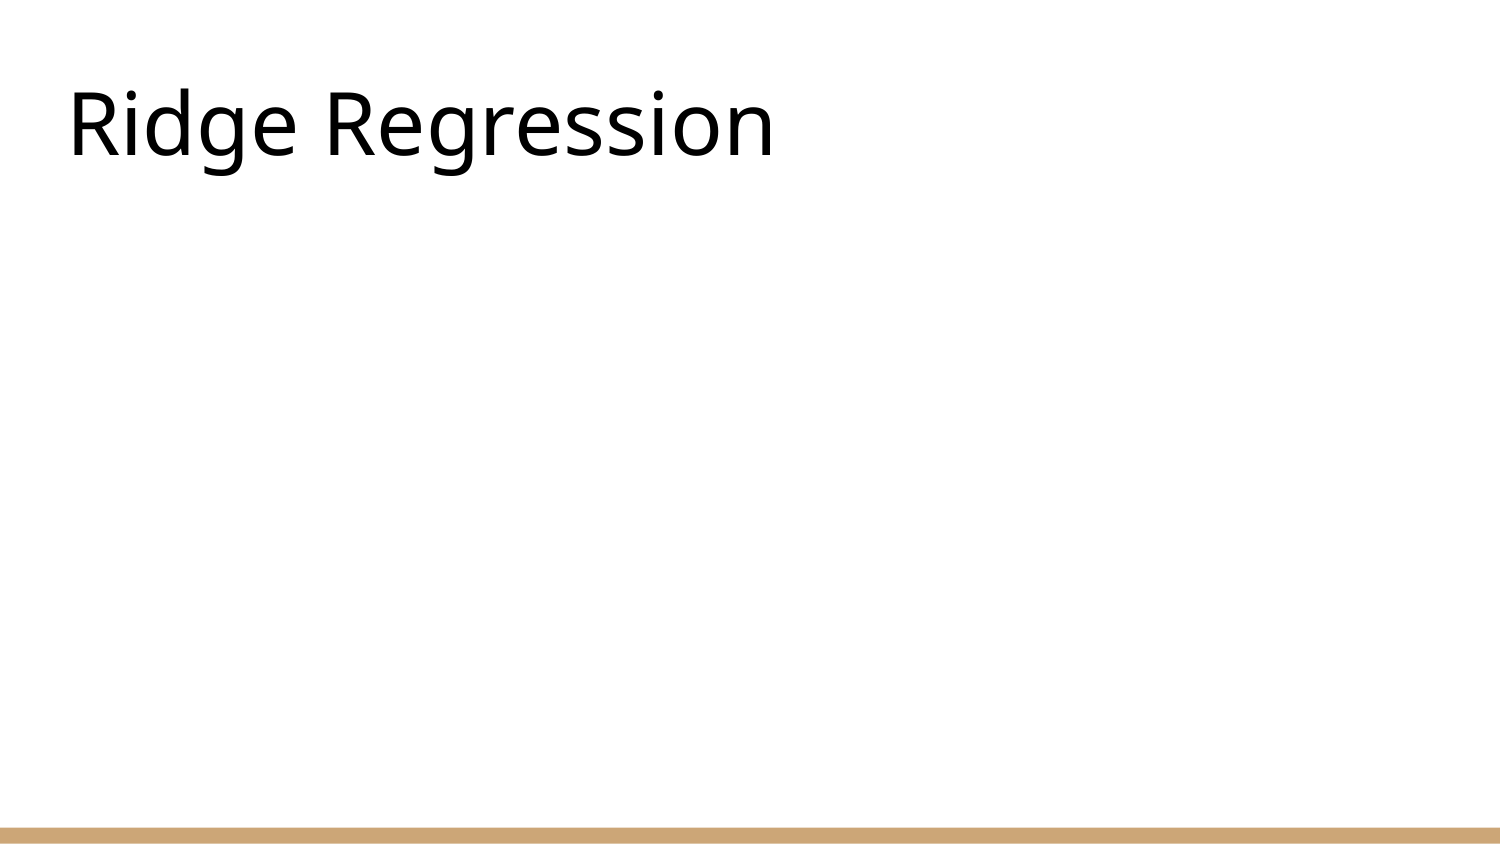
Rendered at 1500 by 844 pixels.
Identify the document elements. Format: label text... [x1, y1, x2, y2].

title Ridge Regression [51, 51, 1449, 189]
